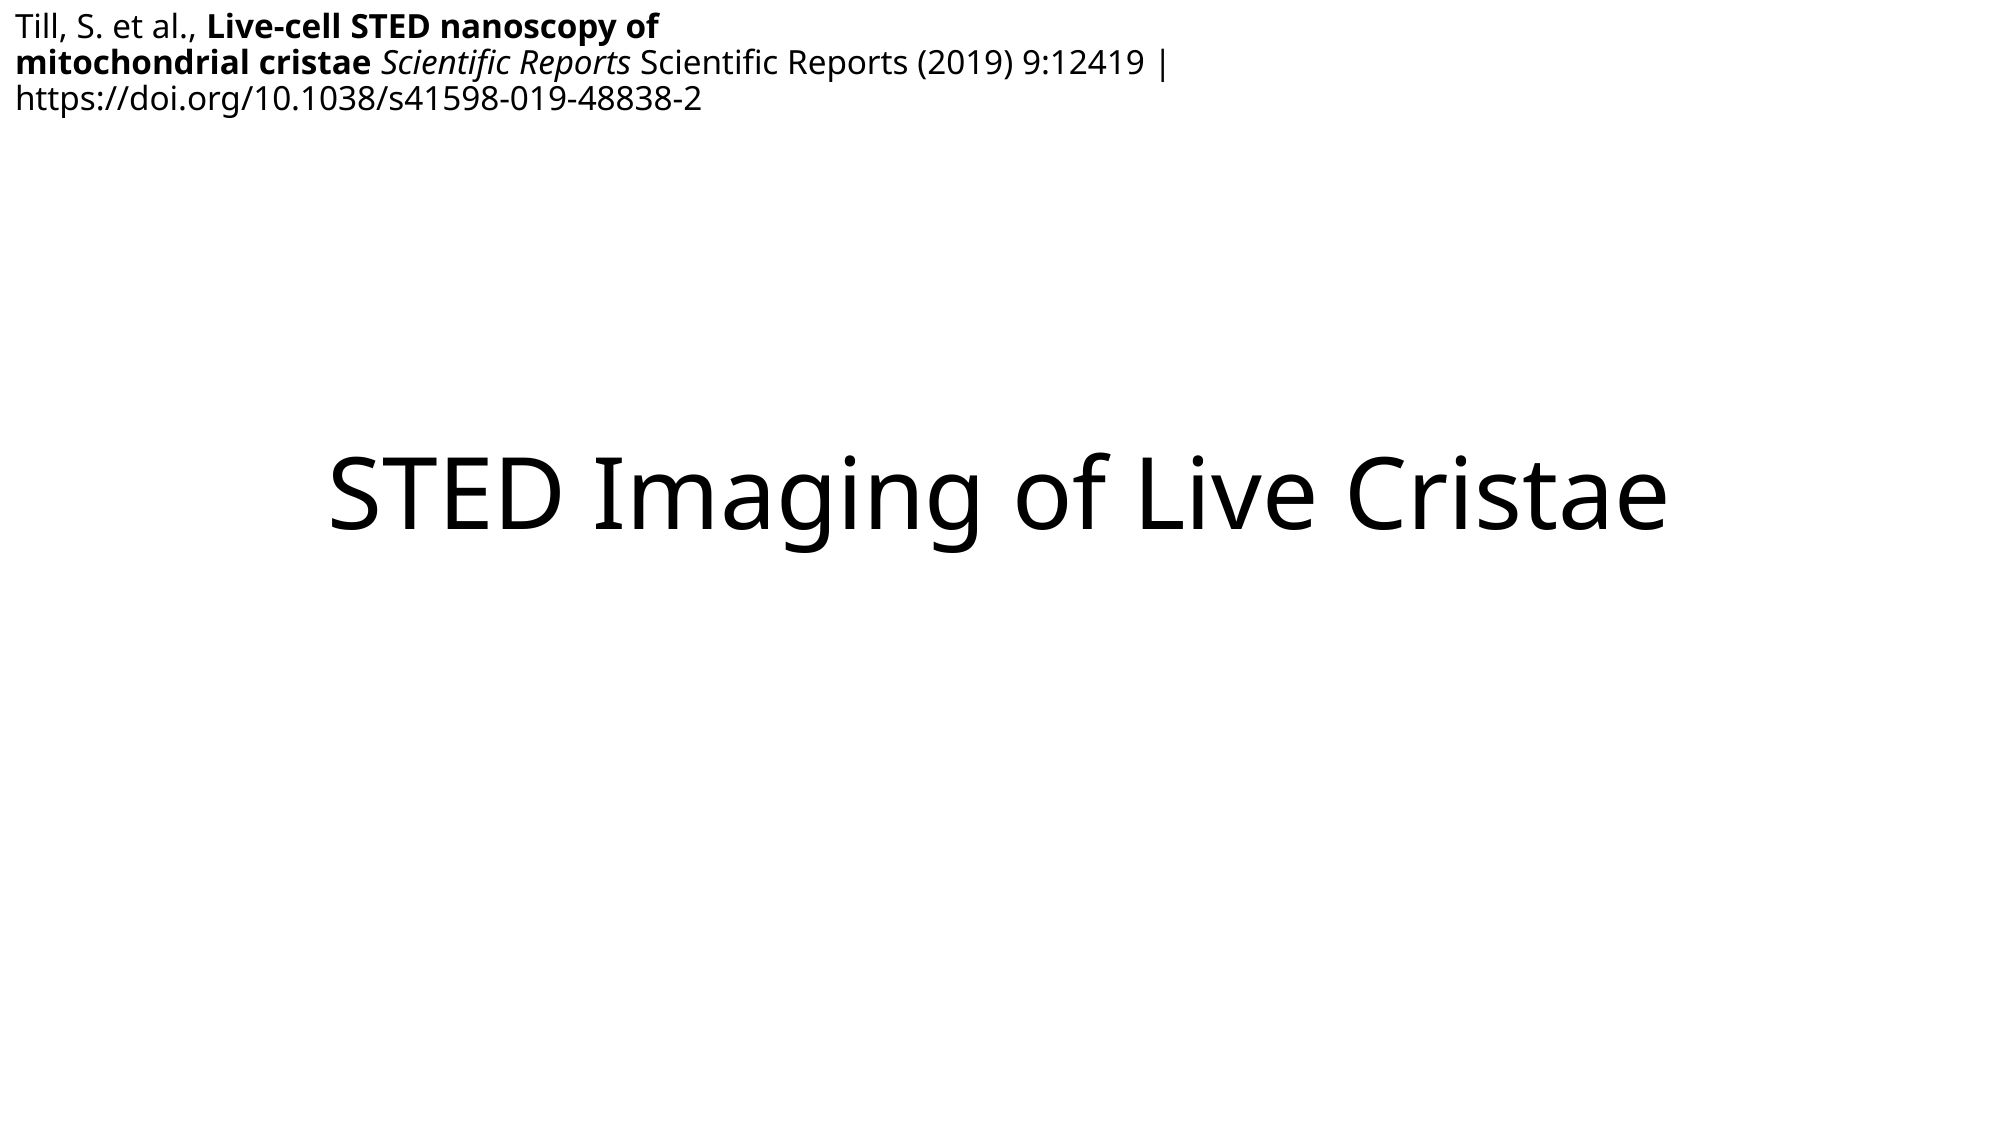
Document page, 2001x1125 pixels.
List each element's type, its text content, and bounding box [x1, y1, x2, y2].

subtitle STED Imaging of Live Cristae [279, 435, 1721, 563]
